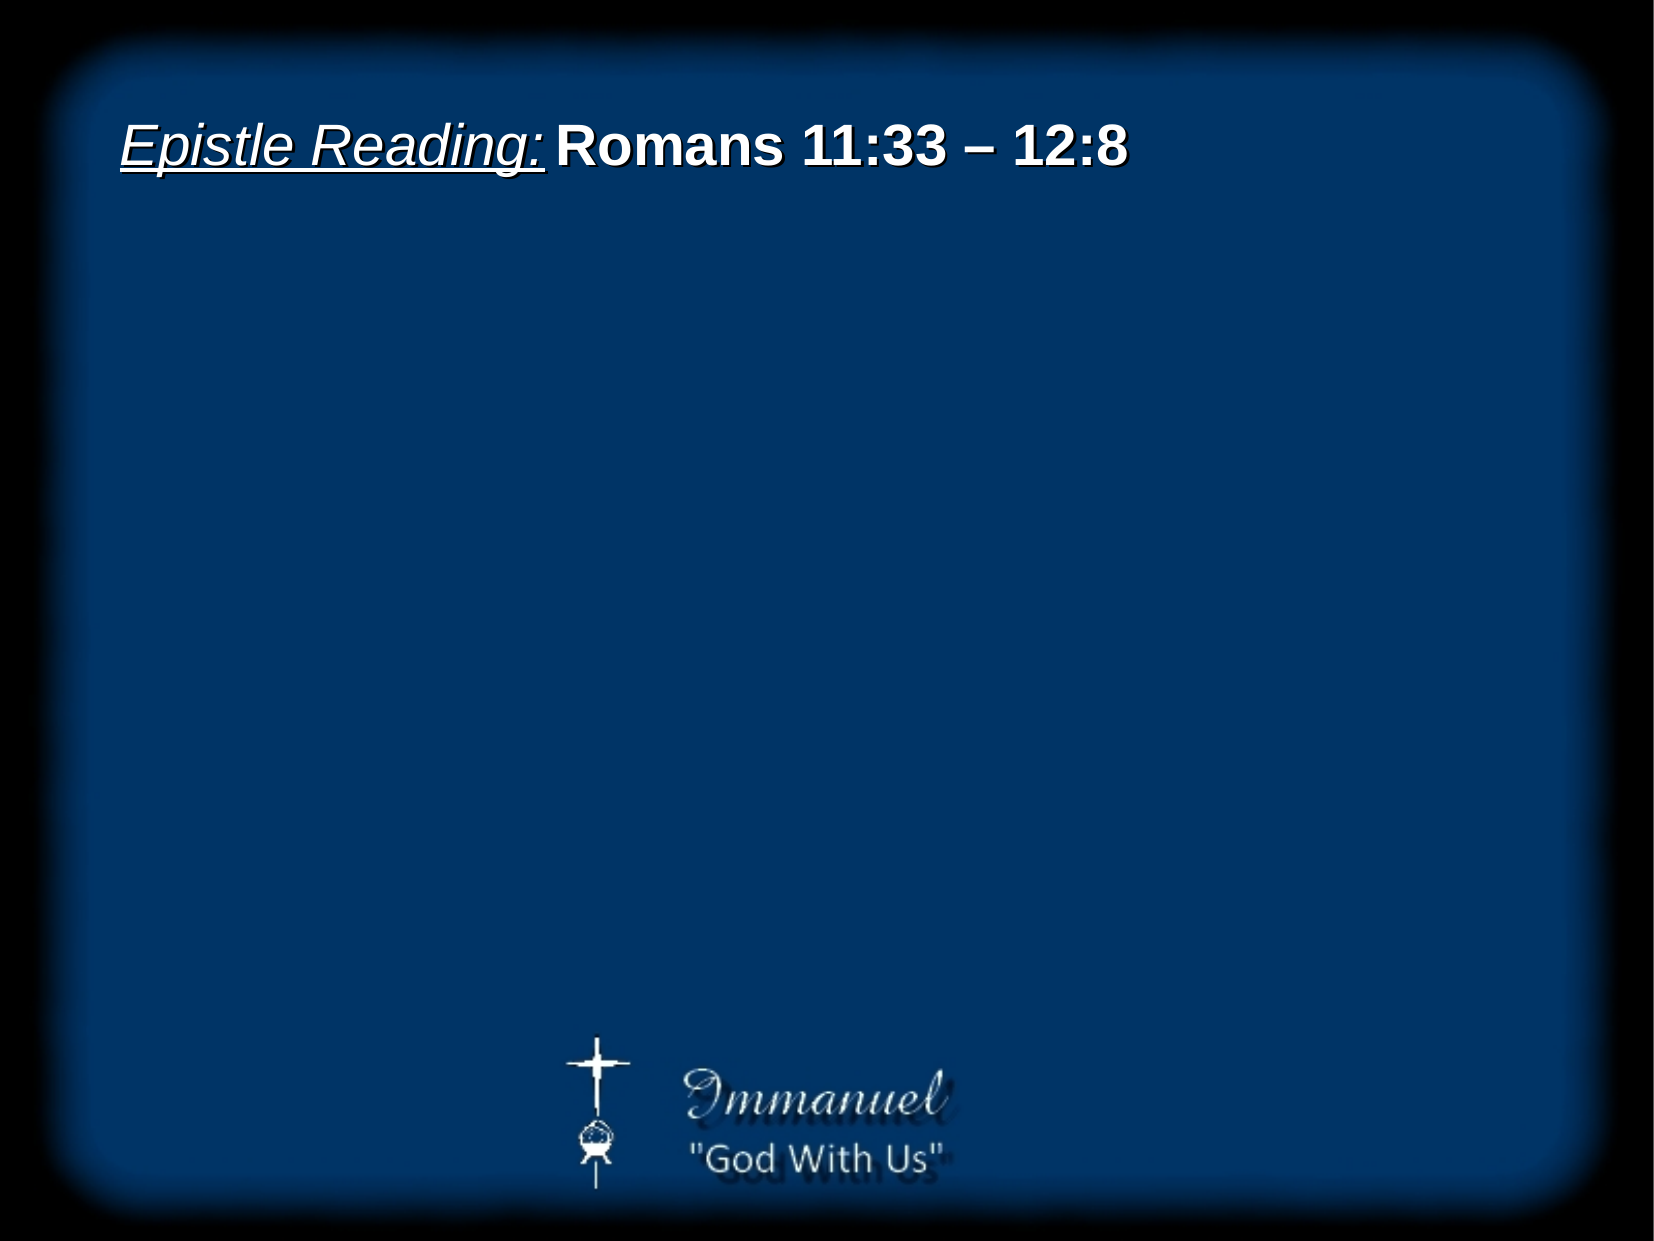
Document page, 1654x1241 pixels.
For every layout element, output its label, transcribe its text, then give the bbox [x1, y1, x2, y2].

text_box Epistle Reading: Romans 11:33 – 12:8 [105, 105, 1561, 187]
picture [0, 0, 1654, 1241]
